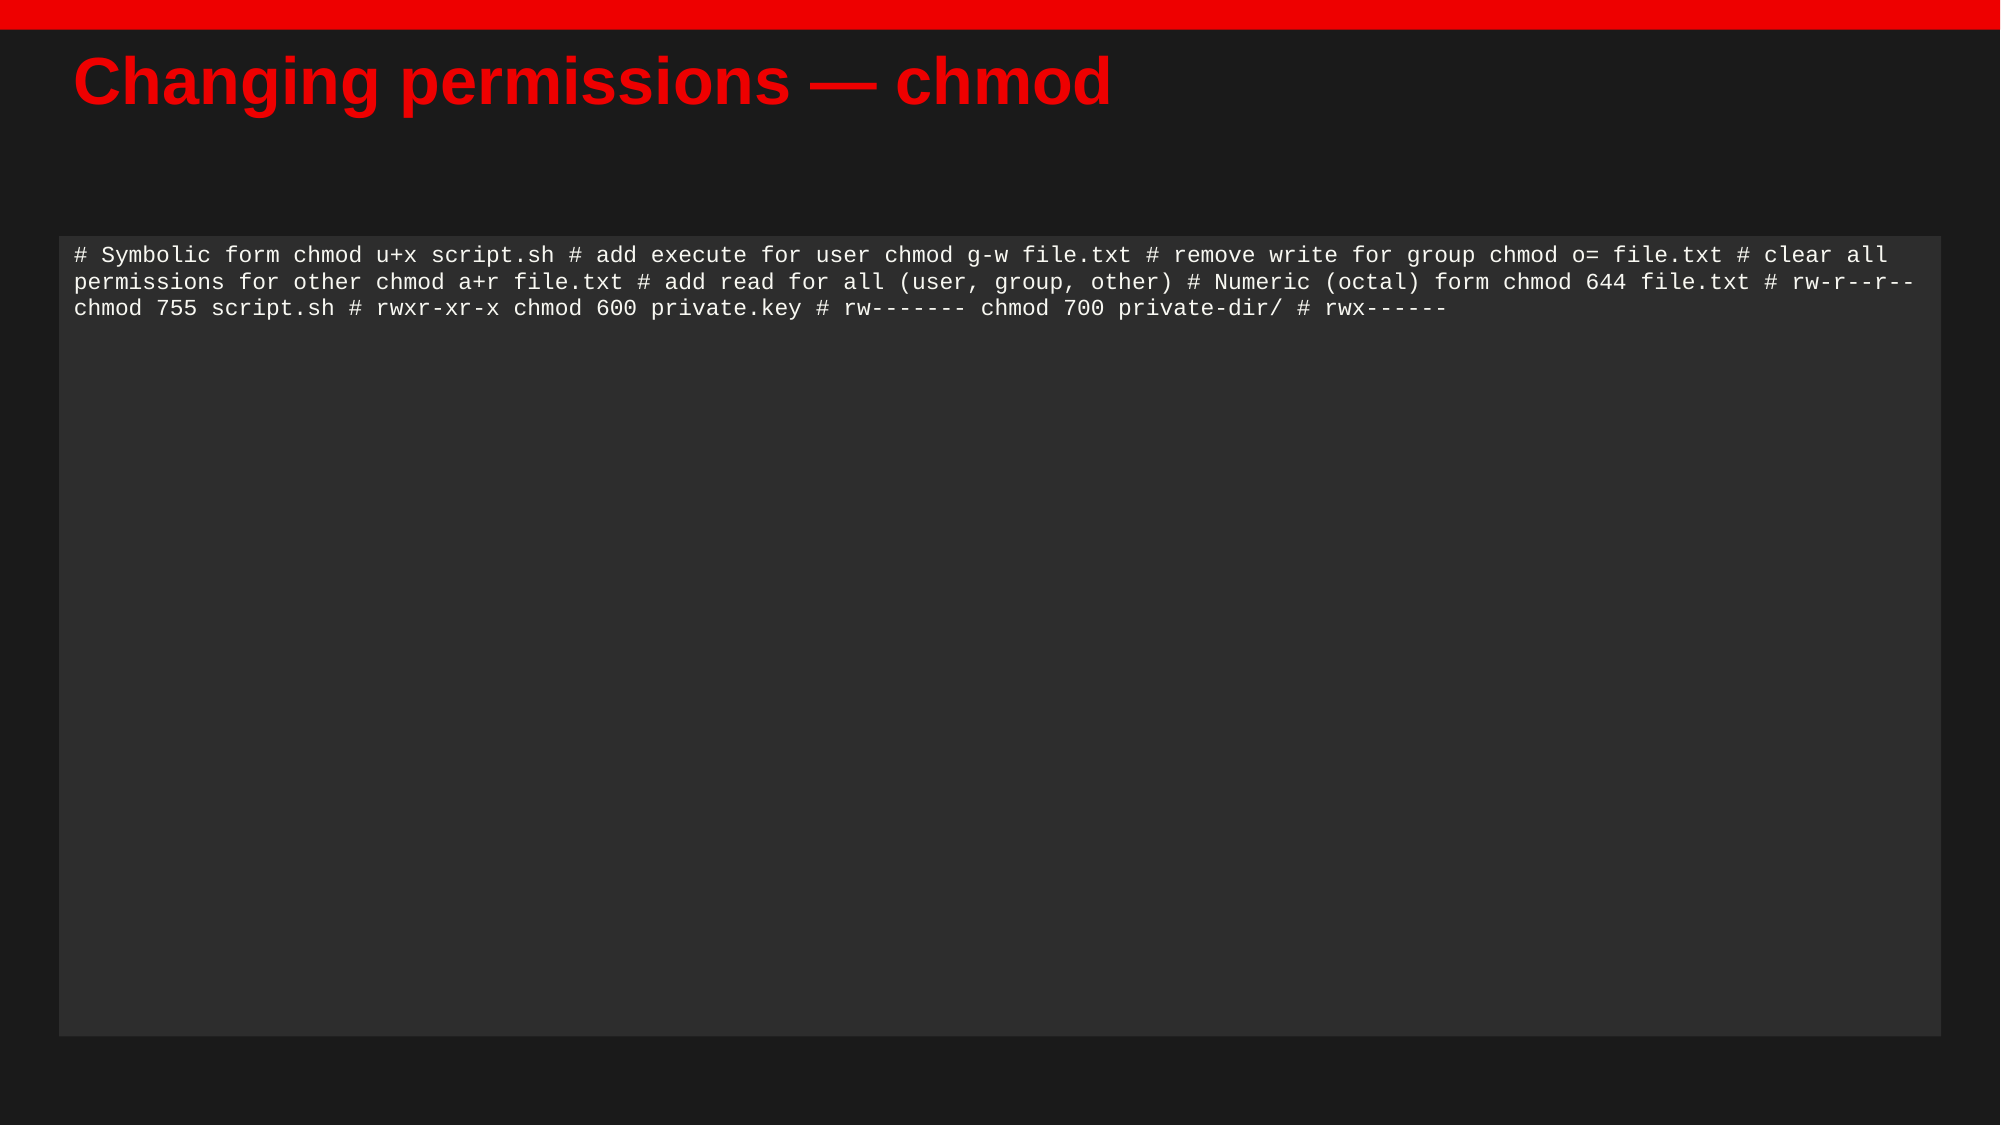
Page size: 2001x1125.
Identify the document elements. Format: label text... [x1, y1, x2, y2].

text_box Changing permissions — chmod [59, 36, 1942, 208]
text_box [0, 0, 2001, 30]
text_box # Symbolic form chmod u+x script.sh # add execute for user chmod g-w file.txt # remove write for group chmod o= file.txt # clear all permissions for other chmod a+r file.txt # add read for all (user, group, other) # Numeric (octal) form chmod 644 file.txt # rw-r--r-- chmod 755 script.sh # rwxr-xr-x chmod 600 private.key # rw------- chmod 700 private-dir/ # rwx------ [59, 236, 1942, 1037]
